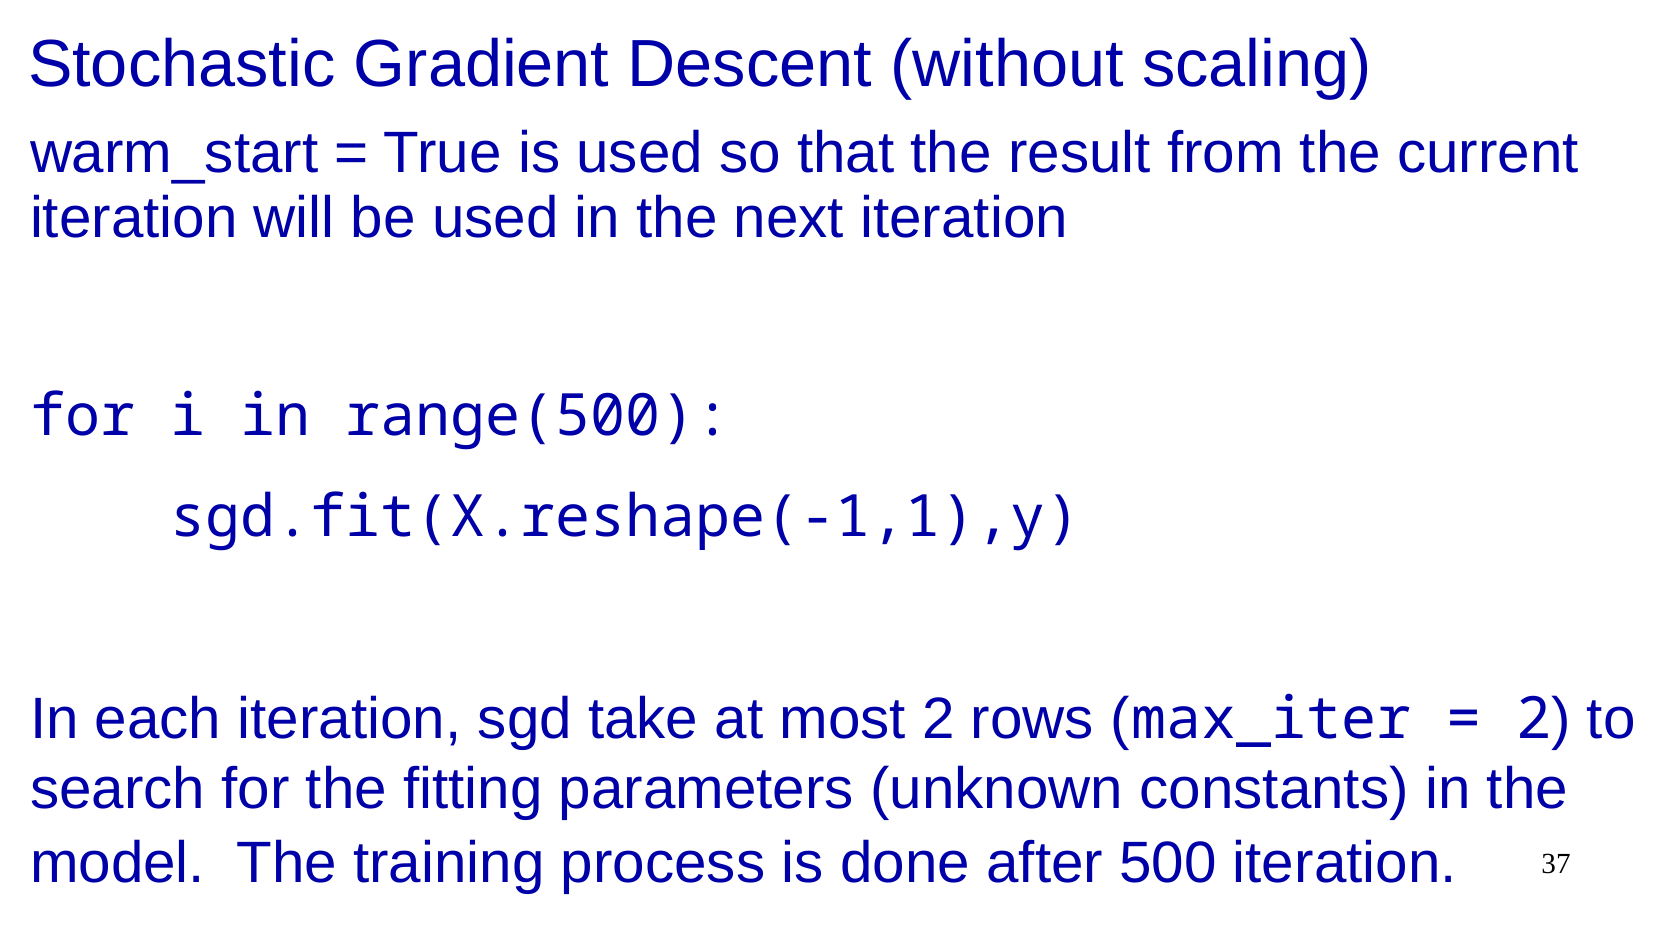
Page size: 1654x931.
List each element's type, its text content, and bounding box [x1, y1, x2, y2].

list warm_start = True is used so that the result from the current iteration will be used in the next iteration for i in range(500): sgd.fit(X.reshape(-1,1),y) In each iteration, sgd take at most 2 rows (max_iter = 2) to search for the fitting parameters (unknown constants) in the model. The training process is done after 500 iteration. [30, 120, 1645, 916]
title Stochastic Gradient Descent (without scaling) [28, 21, 1626, 106]
